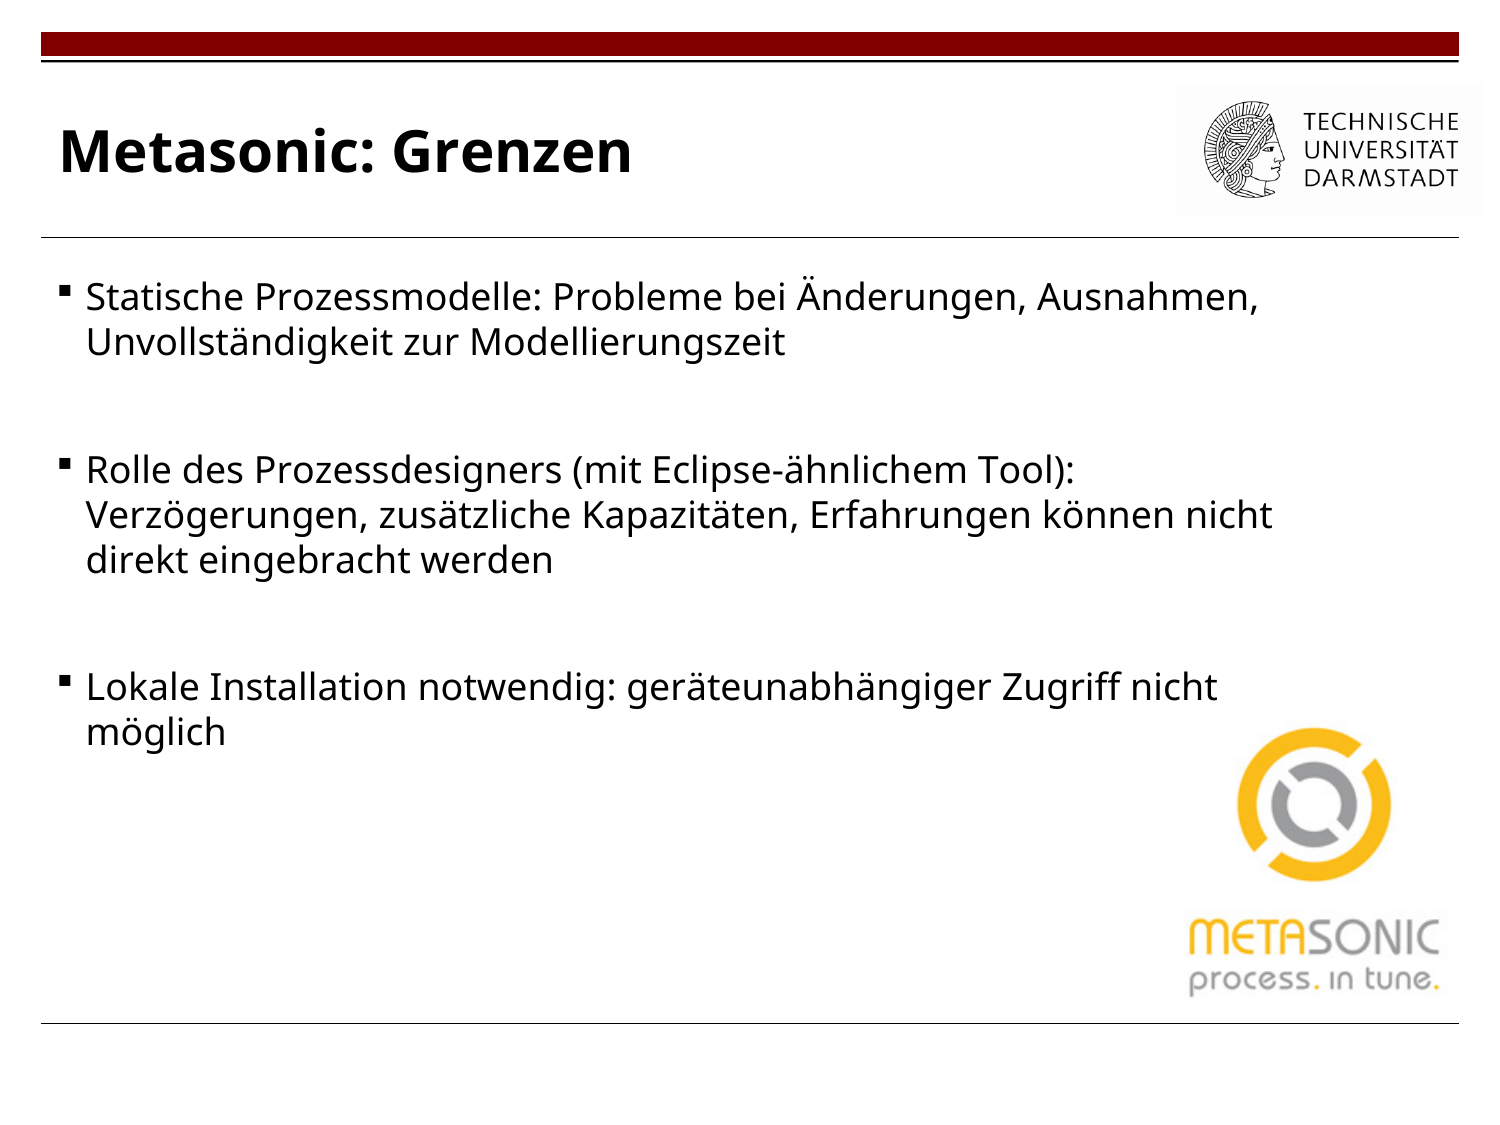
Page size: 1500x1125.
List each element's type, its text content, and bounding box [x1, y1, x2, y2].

title Metasonic: Grenzen [58, 80, 1187, 218]
picture [1160, 708, 1469, 1017]
picture [1187, 84, 1484, 215]
list Statische Prozessmodelle: Probleme bei Änderungen, Ausnahmen, Unvollständigkeit zur Modellierungszeit Rolle des Prozessdesigners (mit Eclipse-ähnlichem Tool): Verzögerungen, zusätzliche Kapazitäten, Erfahrungen können nicht direkt eingebracht werden Lokale Installation notwendig: geräteunabhängiger Zugriff nicht möglich [41, 265, 1329, 1016]
